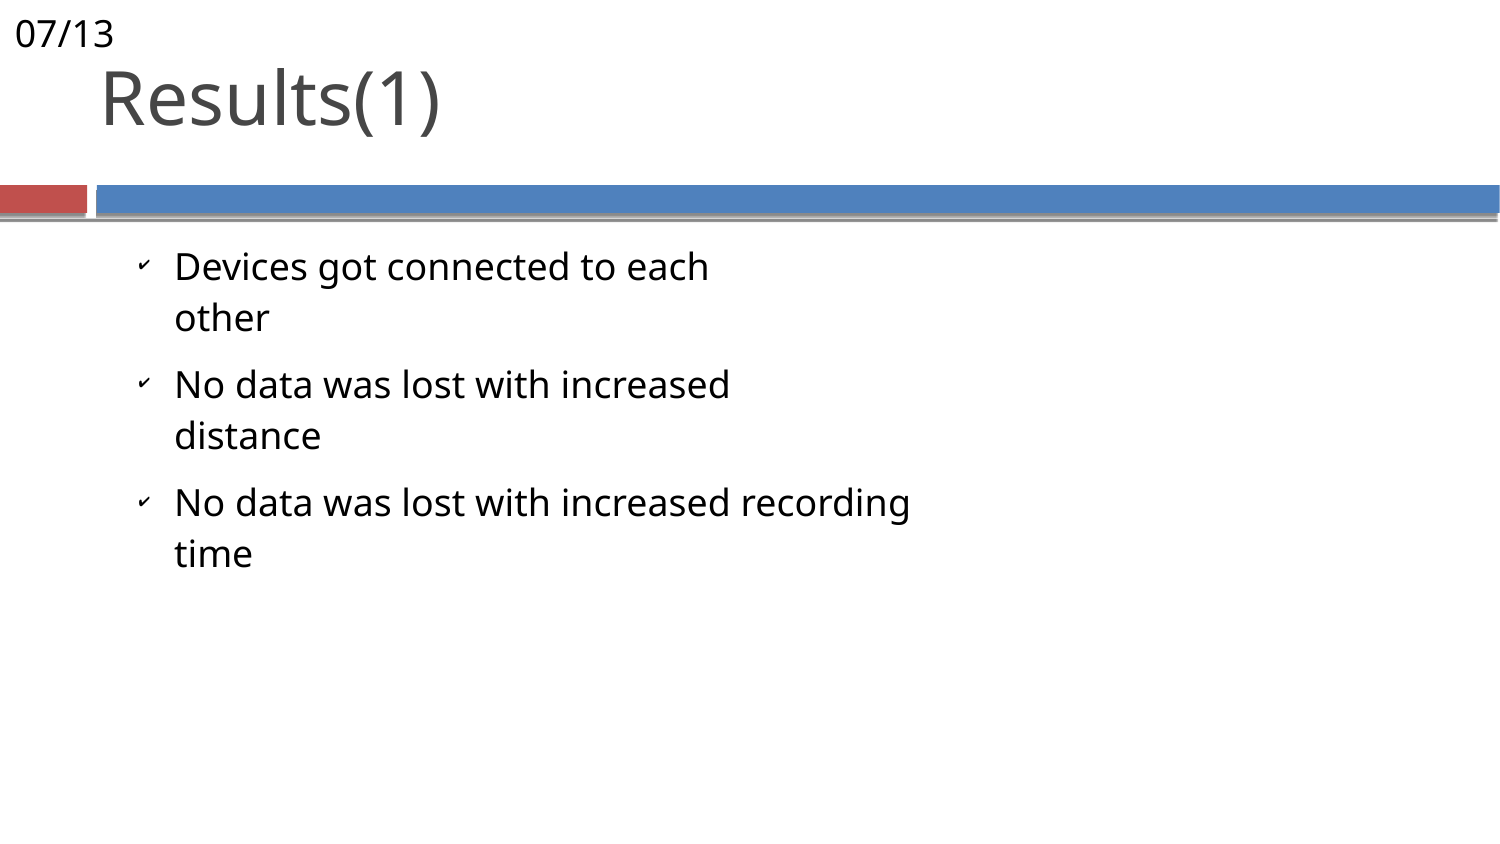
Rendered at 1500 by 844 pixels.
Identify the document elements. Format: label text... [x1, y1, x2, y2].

text_box No data was lost with increased distance [123, 351, 865, 415]
text_box Devices got connected to each other [123, 232, 793, 297]
text_box No data was lost with increased recording time [124, 469, 978, 534]
text_box 07/13 [0, 0, 151, 64]
text_box Results(1) [99, 13, 1438, 179]
